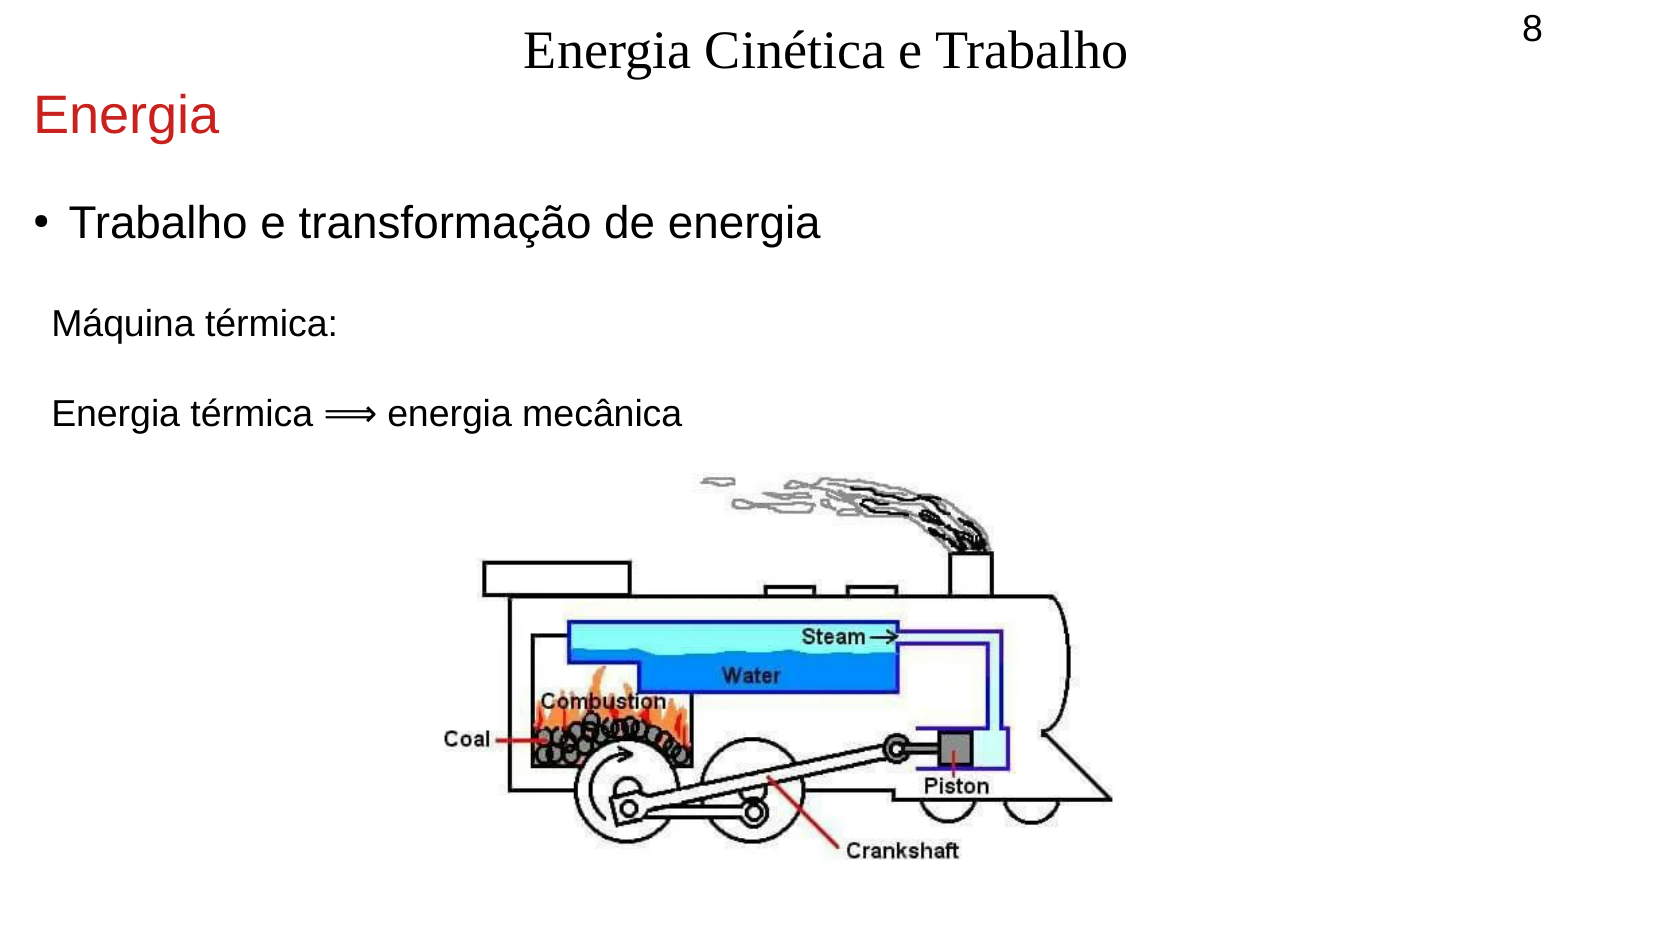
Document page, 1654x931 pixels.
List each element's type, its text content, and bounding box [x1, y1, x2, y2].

text_box <number> [1507, 0, 1654, 71]
text_box Energia Trabalho e transformação de energia [18, 77, 1615, 256]
text_box Máquina térmica: Energia térmica ⟹ energia mecânica [36, 295, 703, 436]
picture [434, 472, 1126, 868]
text_box Energia Cinética e Trabalho [509, 0, 1145, 88]
